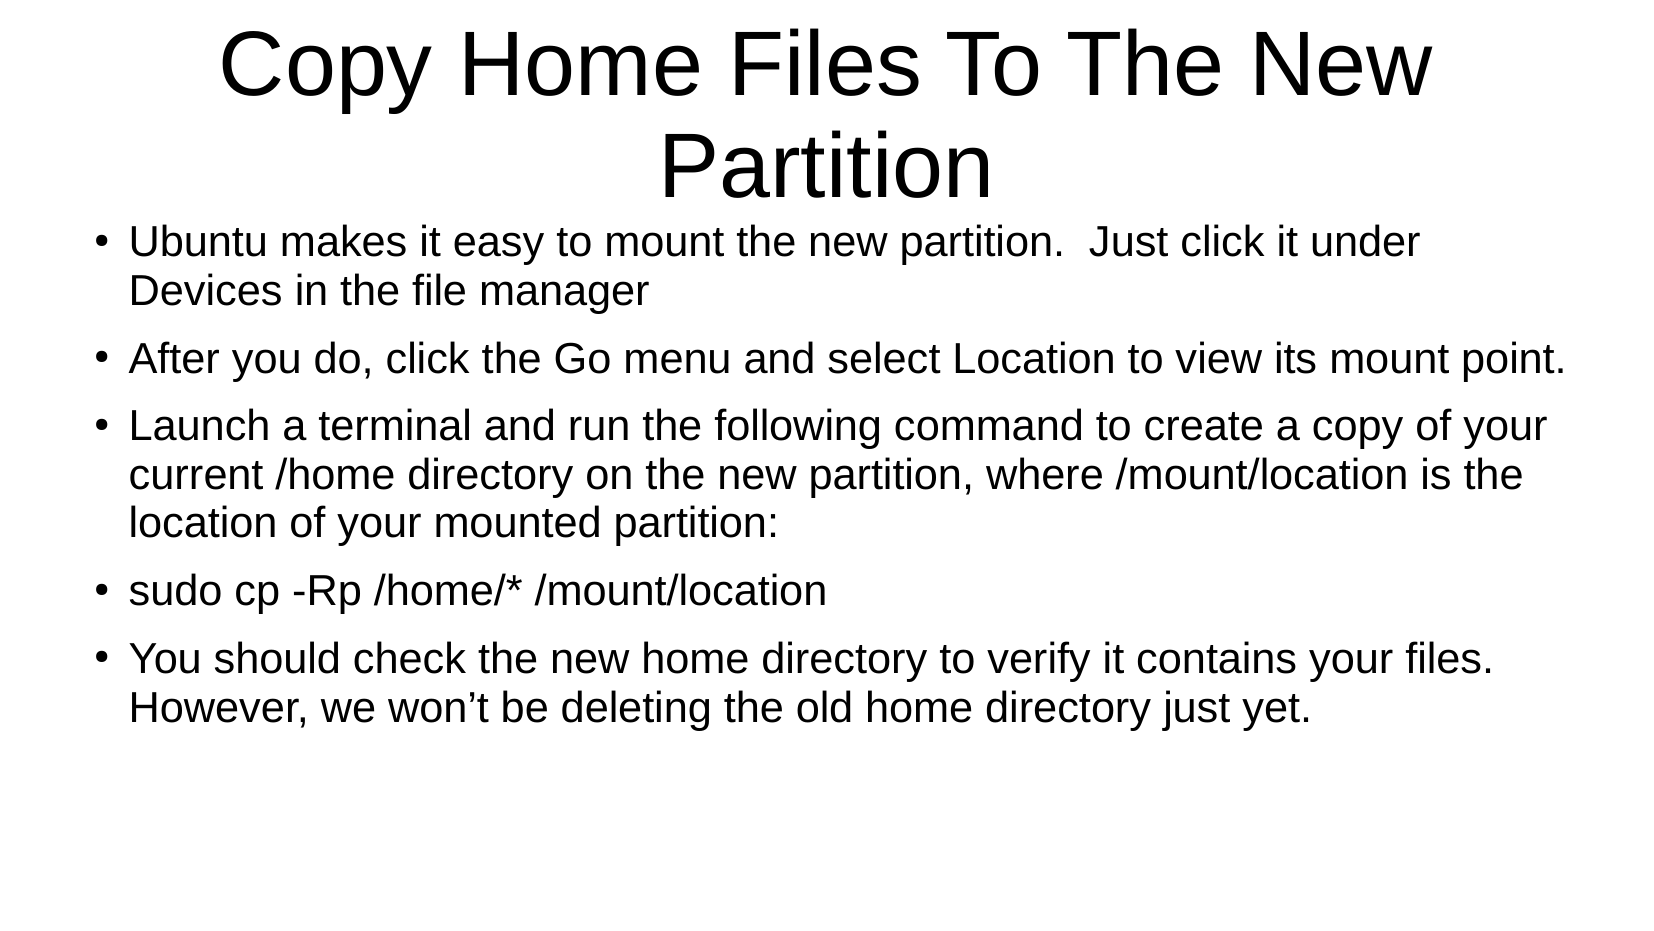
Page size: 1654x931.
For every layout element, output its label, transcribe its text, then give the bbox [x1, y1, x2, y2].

title Copy Home Files To The New Partition [82, 12, 1571, 217]
list Ubuntu makes it easy to mount the new partition. Just click it under Devices in the file manager After you do, click the Go menu and select Location to view its mount point. Launch a terminal and run the following command to create a copy of your current /home directory on the new partition, where /mount/location is the location of your mounted partition: sudo cp -Rp /home/* /mount/location You should check the new home directory to verify it contains your files. However, we won’t be deleting the old home directory just yet. [82, 217, 1571, 758]
